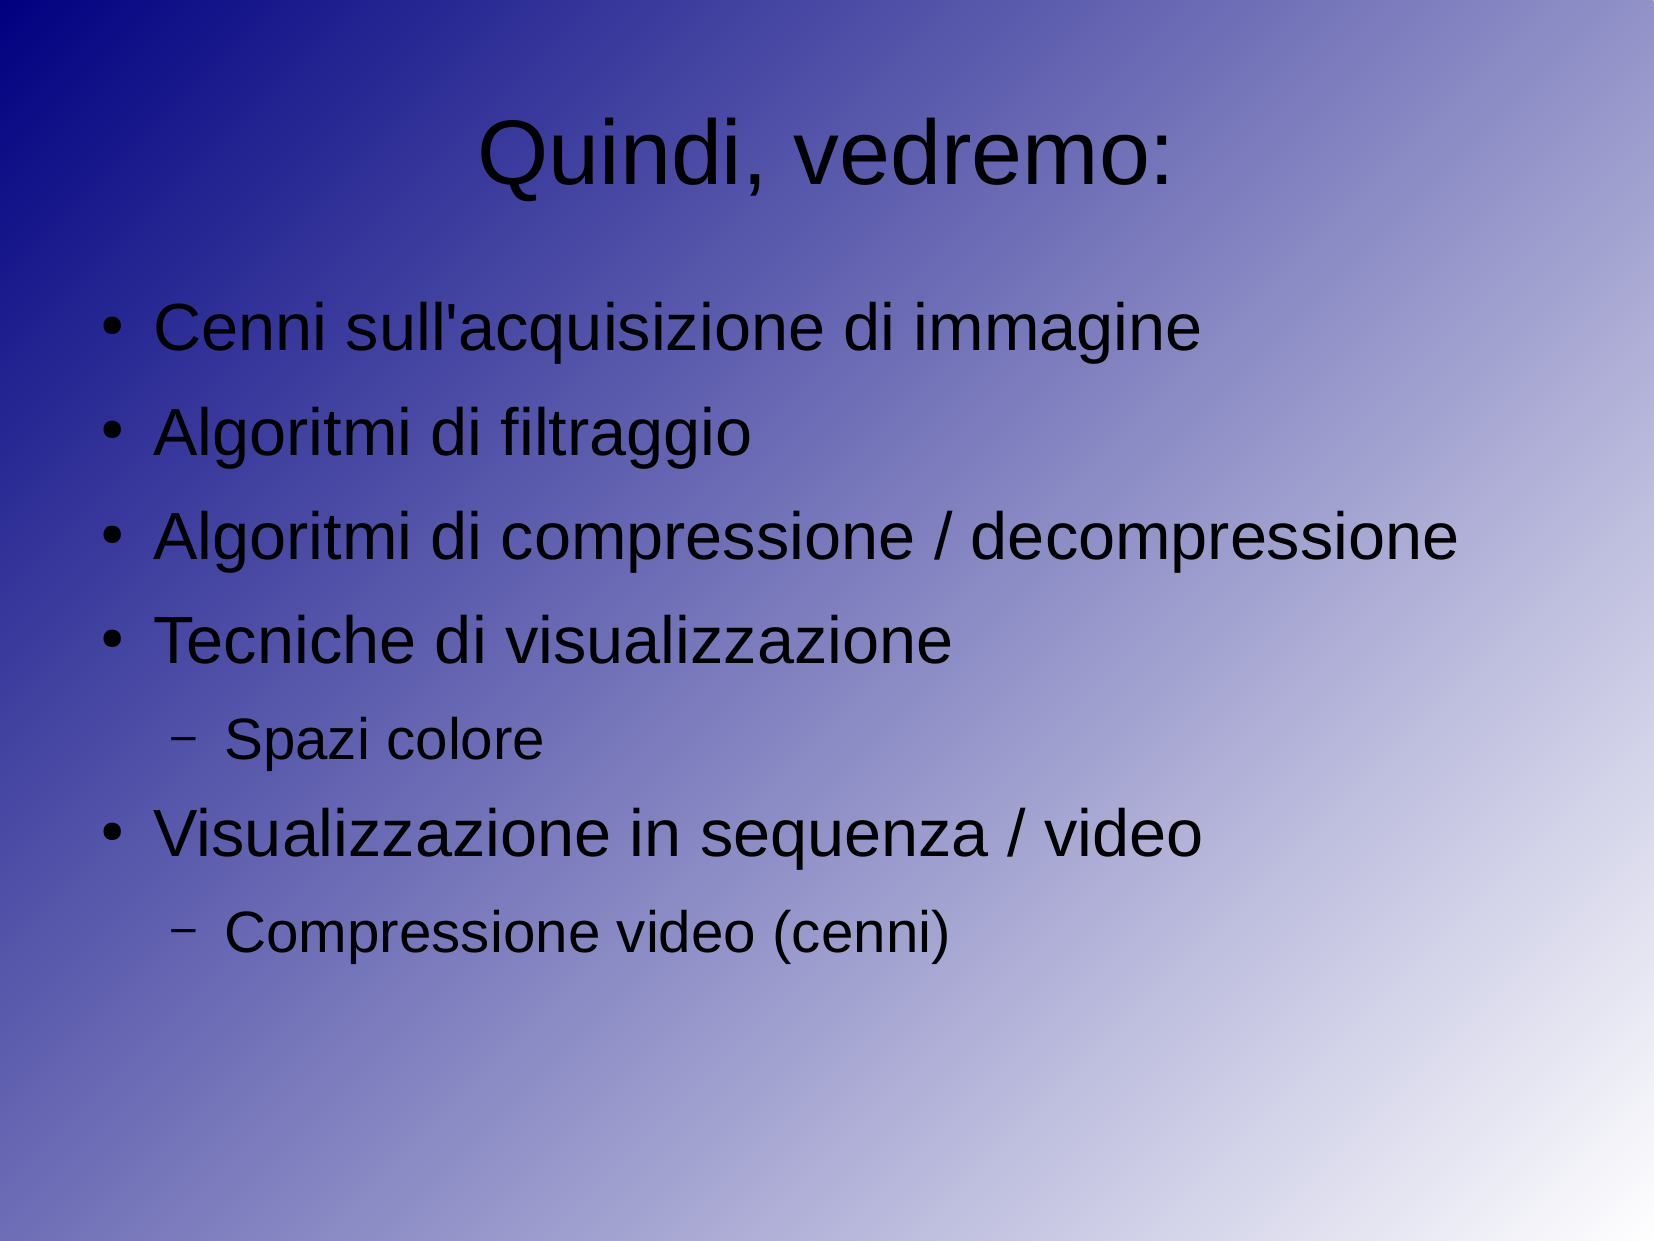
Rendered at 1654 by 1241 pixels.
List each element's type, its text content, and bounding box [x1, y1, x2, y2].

list Cenni sull'acquisizione di immagine Algoritmi di filtraggio Algoritmi di compressione / decompressione Tecniche di visualizzazione Spazi colore Visualizzazione in sequenza / video Compressione video (cenni) [82, 290, 1571, 1010]
title Quindi, vedremo: [82, 49, 1571, 257]
